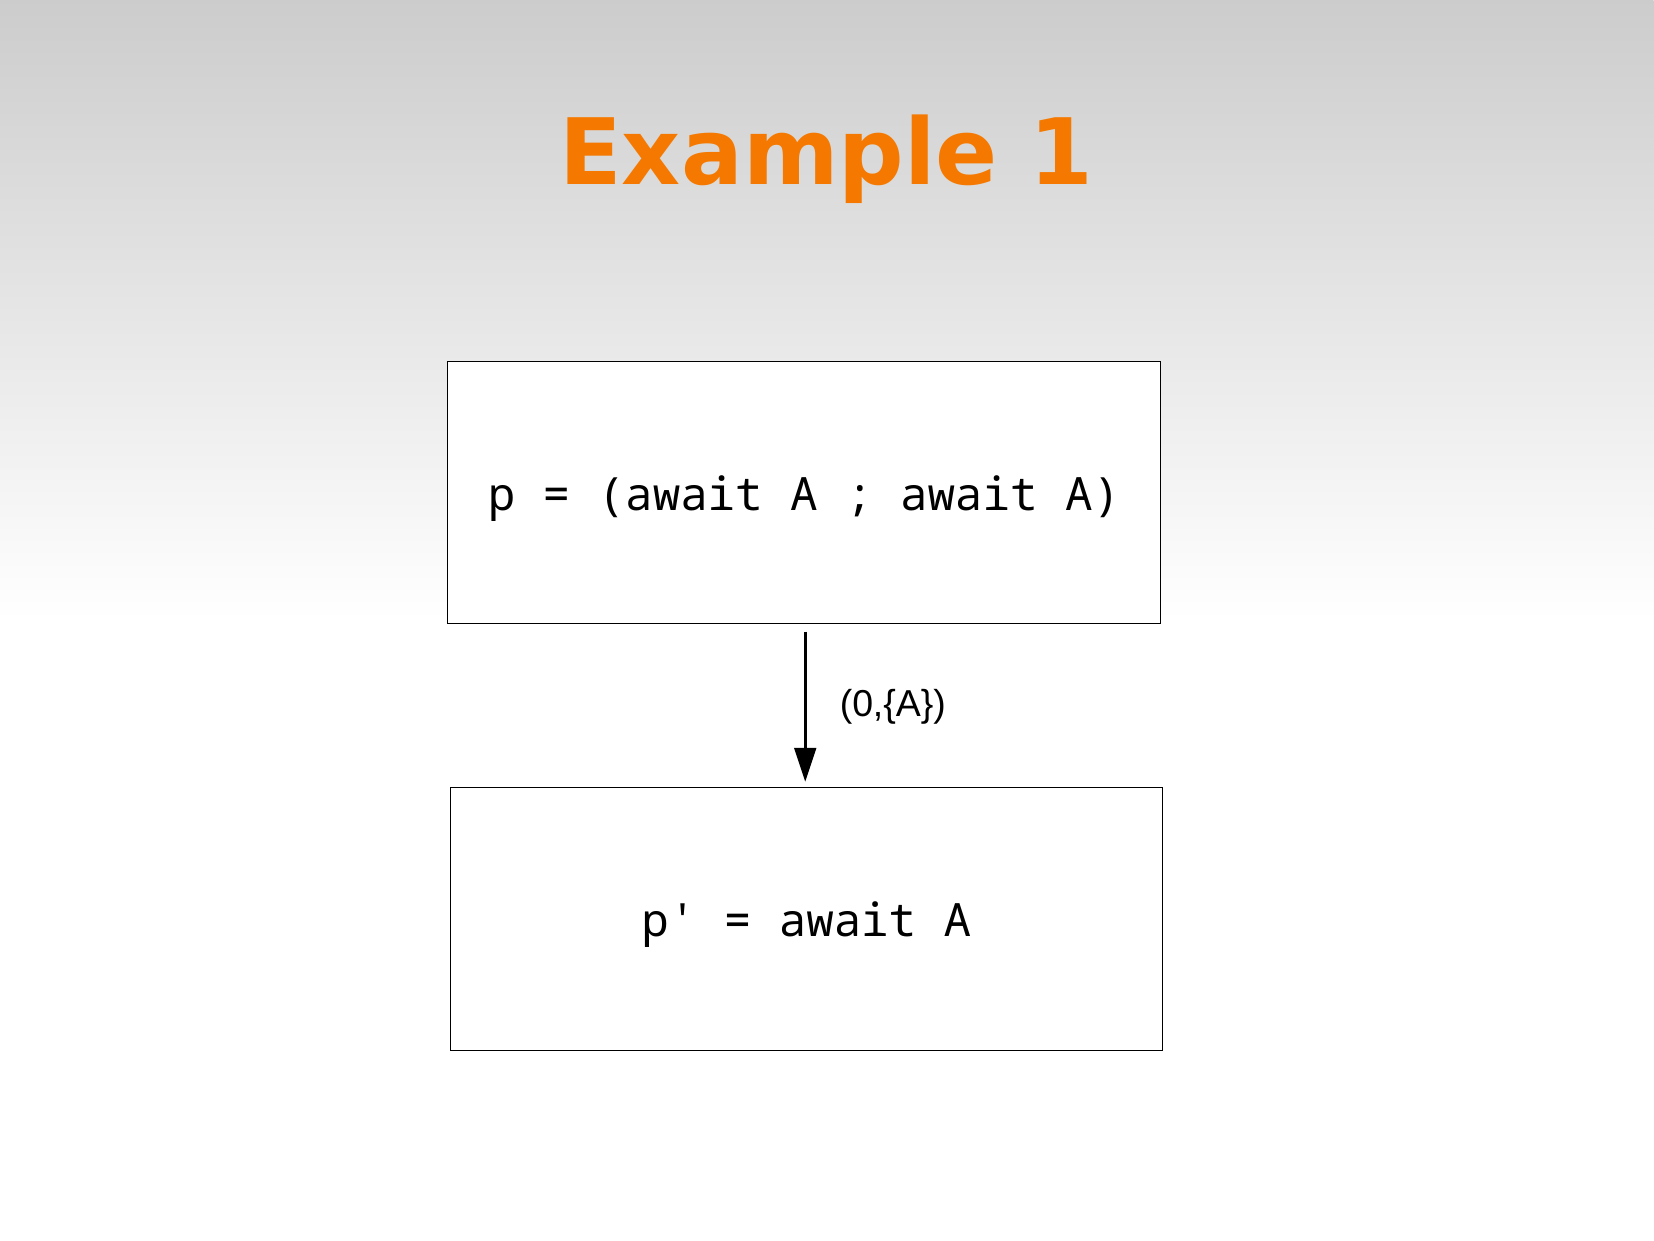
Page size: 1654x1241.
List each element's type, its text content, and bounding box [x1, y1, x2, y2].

text_box (0,{A}) [825, 675, 976, 732]
title Example 1 [82, 49, 1571, 257]
text_box p = (await A ; await A) [447, 361, 1161, 624]
text_box p' = await A [450, 787, 1163, 1051]
